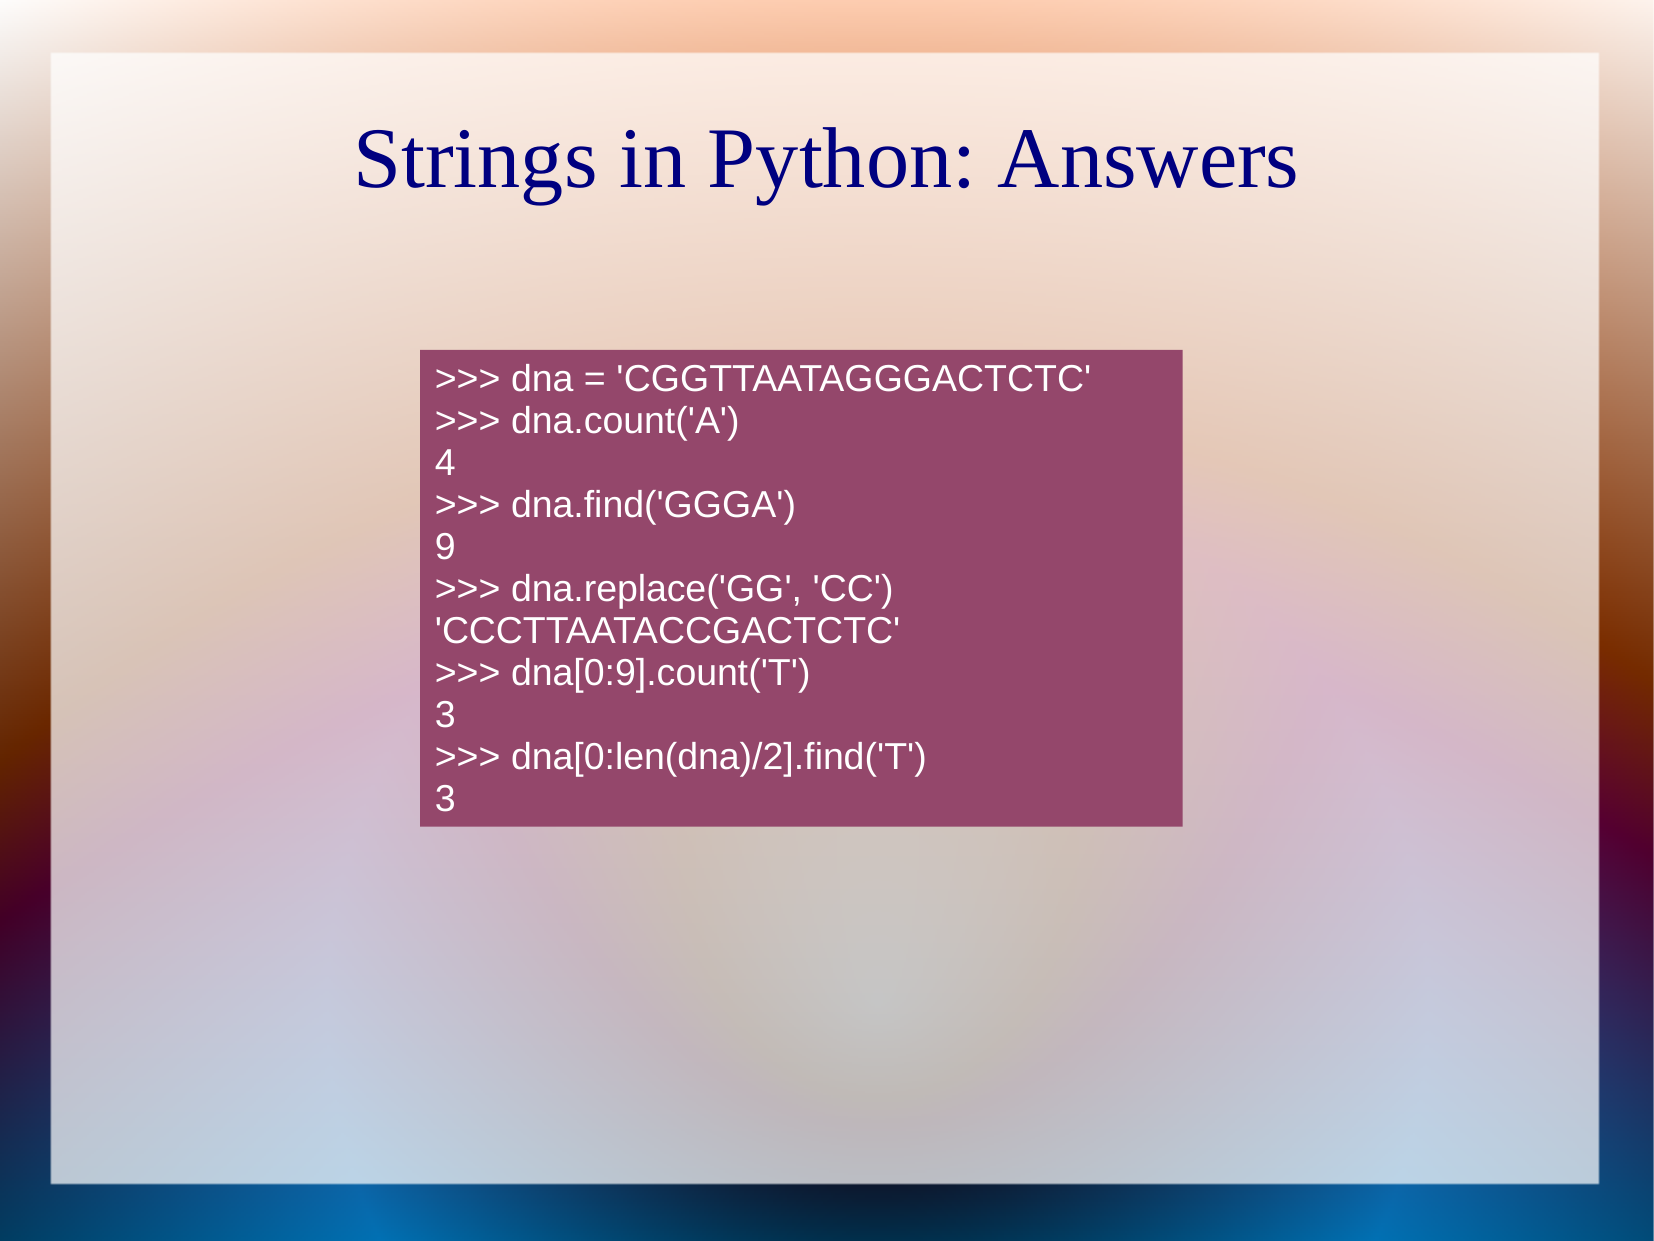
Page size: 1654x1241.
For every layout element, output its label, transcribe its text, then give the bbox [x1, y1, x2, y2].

text_box >>> dna = 'CGGTTAATAGGGACTCTC' >>> dna.count('A') 4 >>> dna.find('GGGA') 9 >>> dna.replace('GG', 'CC') 'CCCTTAATACCGACTCTC' >>> dna[0:9].count('T') 3 >>> dna[0:len(dna)/2].find('T') 3 [420, 349, 1183, 827]
picture [0, 0, 1654, 1241]
title Strings in Python: Answers [82, 55, 1571, 263]
